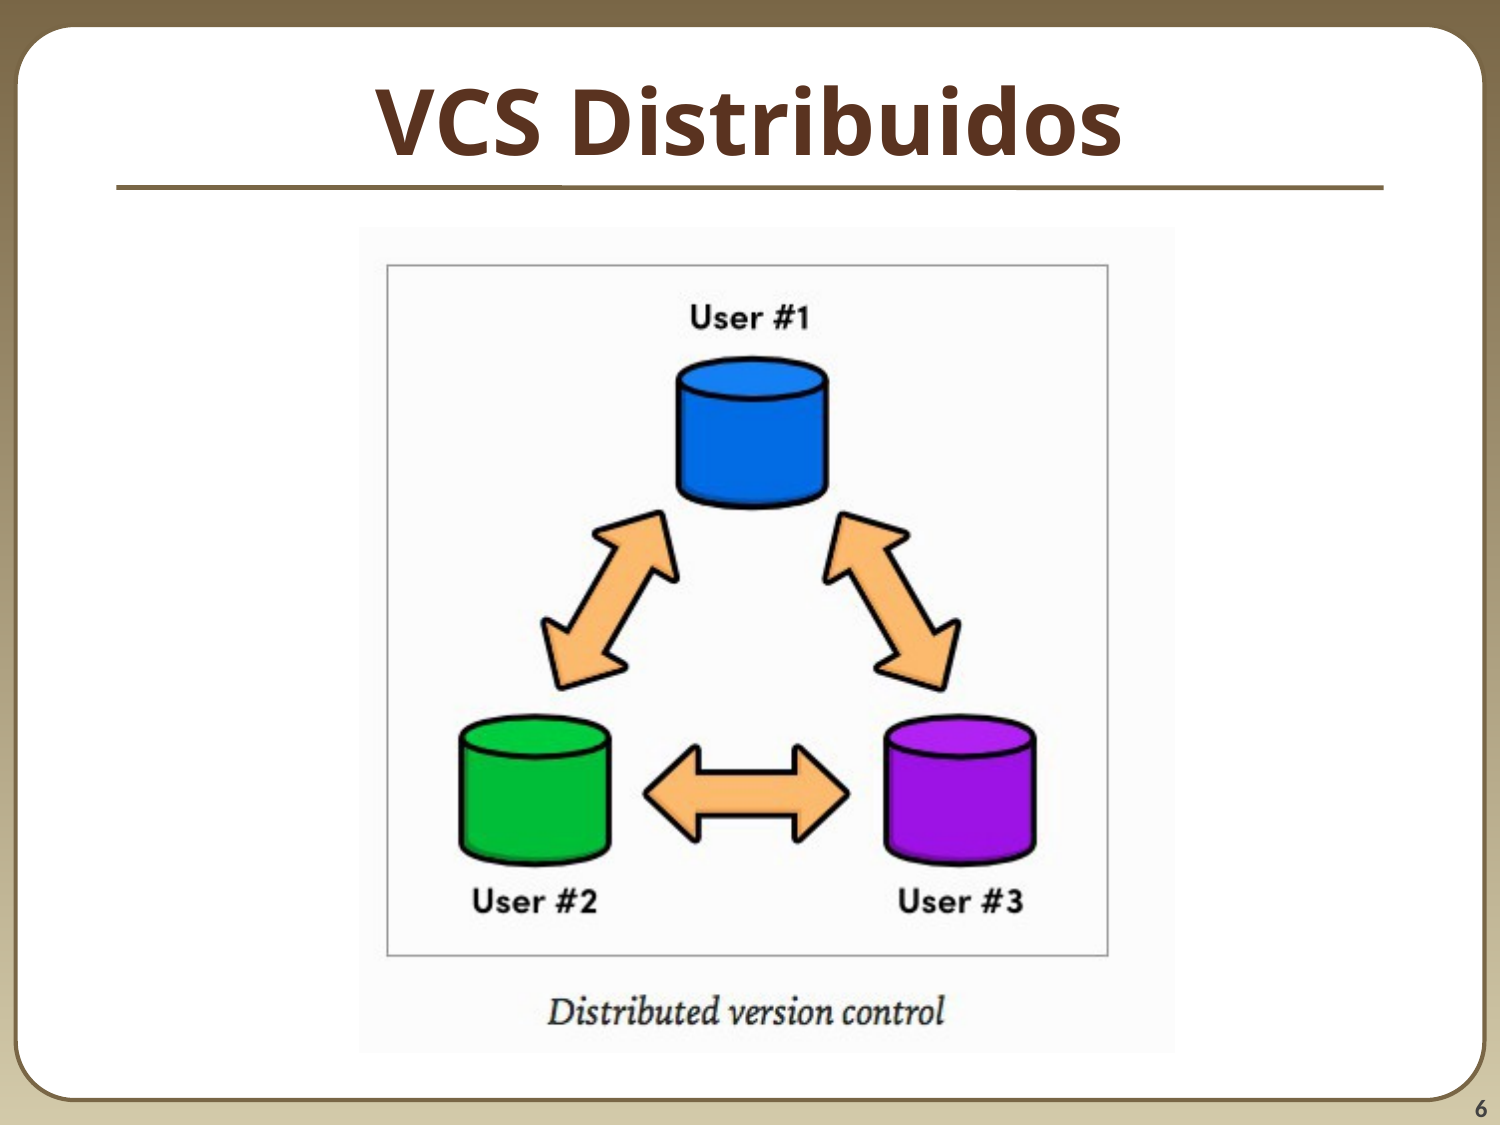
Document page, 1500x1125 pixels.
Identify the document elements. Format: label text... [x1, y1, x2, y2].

picture [359, 227, 1175, 1053]
title VCS Distribuidos [0, 24, 1500, 213]
